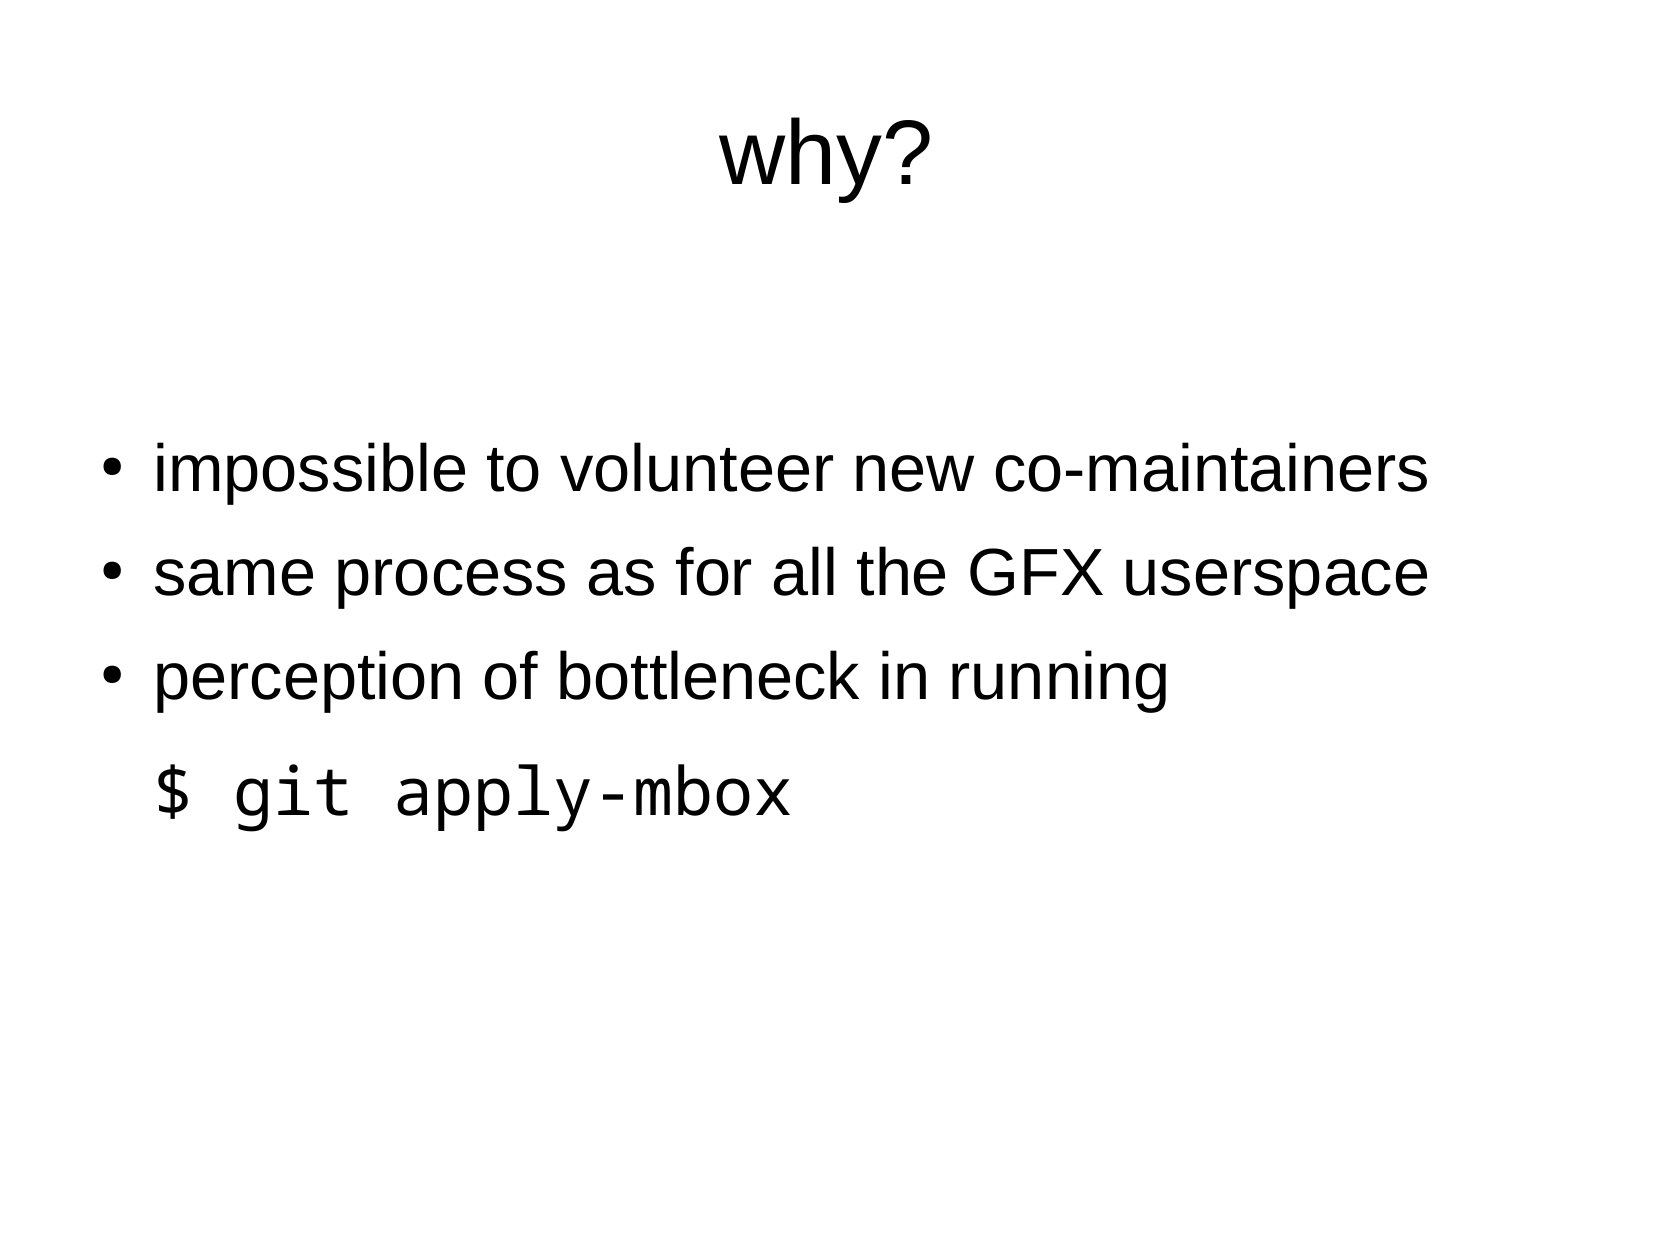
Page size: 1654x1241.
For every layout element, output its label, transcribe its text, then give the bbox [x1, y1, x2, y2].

title why? [82, 49, 1571, 257]
list impossible to volunteer new co-maintainers same process as for all the GFX userspace perception of bottleneck in running $ git apply-mbox [82, 431, 1571, 1021]
